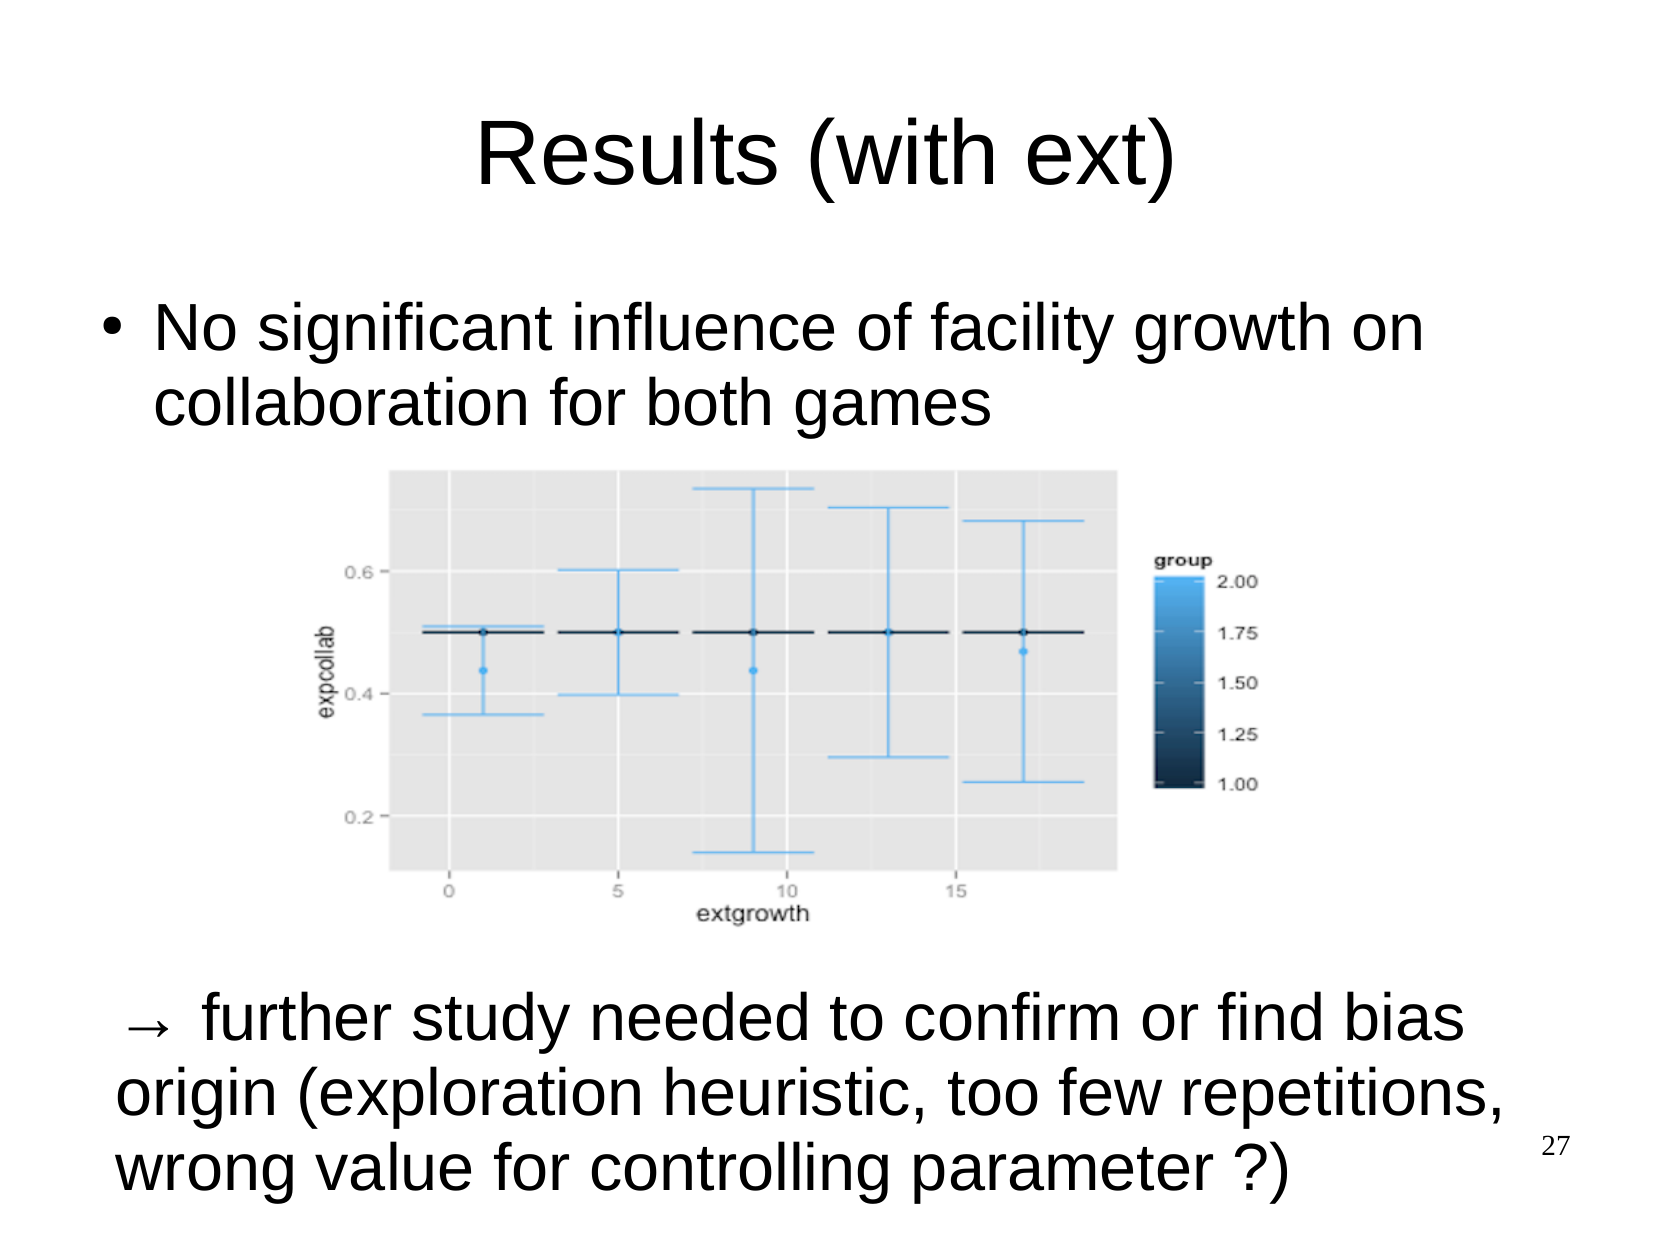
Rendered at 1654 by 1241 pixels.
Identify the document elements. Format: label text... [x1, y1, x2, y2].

picture [286, 453, 1291, 949]
list No significant influence of facility growth on collaboration for both games [82, 290, 1538, 980]
title Results (with ext) [82, 49, 1571, 257]
list → further study needed to confirm or find bias origin (exploration heuristic, too few repetitions, wrong value for controlling parameter ?) [44, 980, 1630, 1158]
